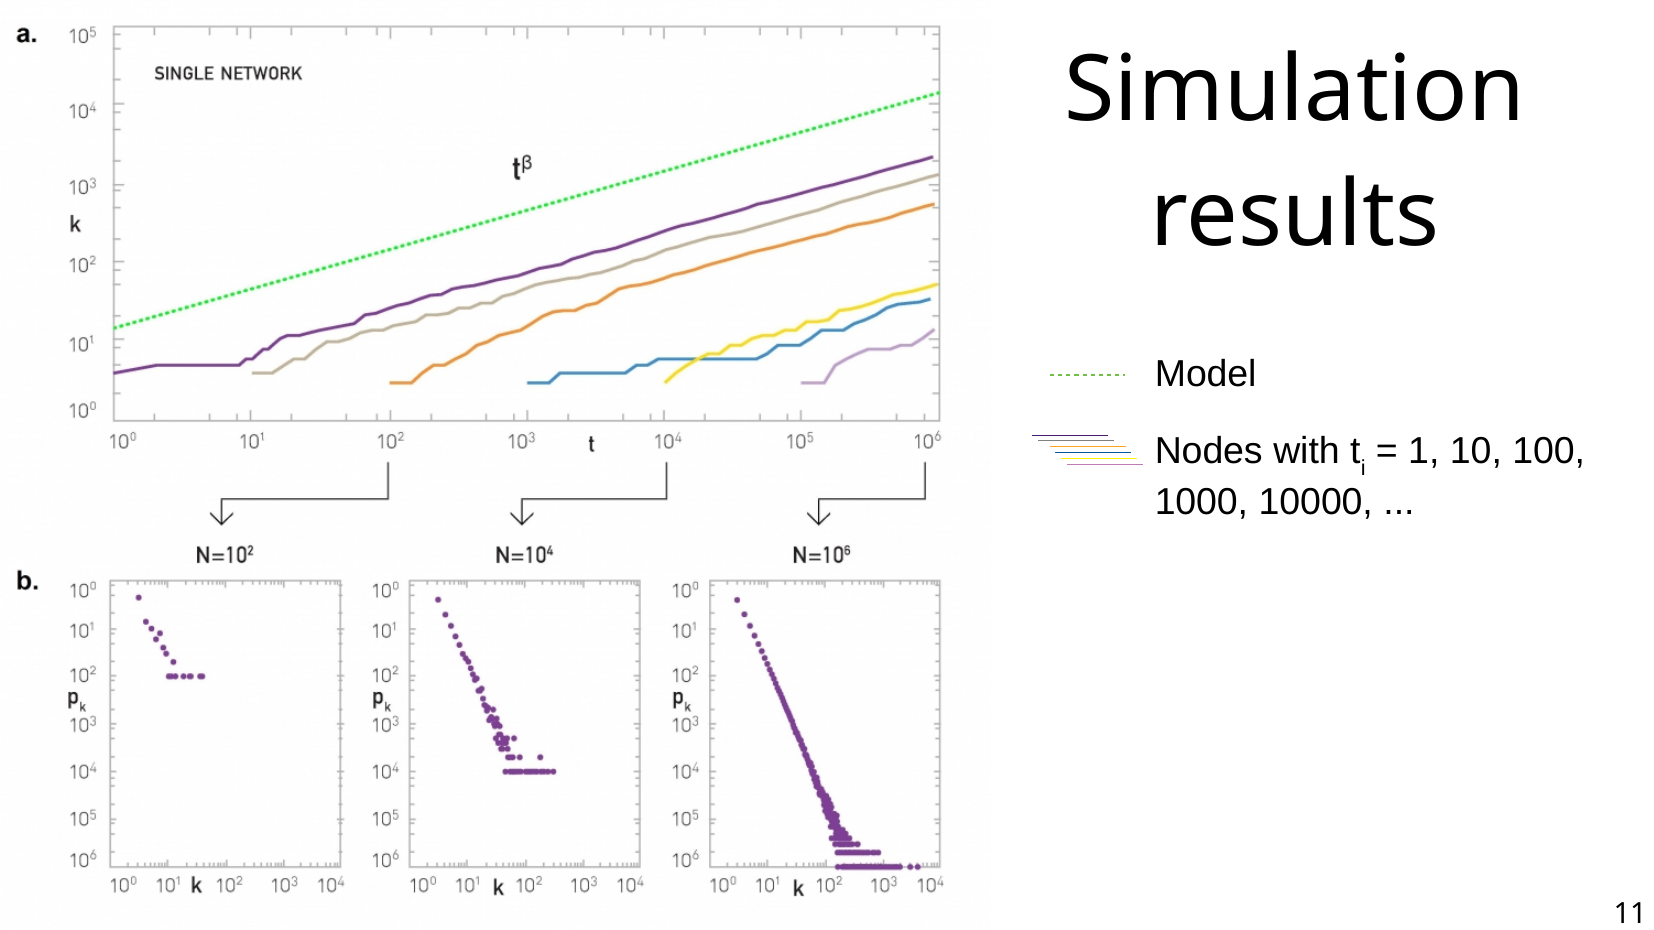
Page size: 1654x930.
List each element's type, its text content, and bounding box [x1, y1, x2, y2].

text_box Model [1140, 344, 1606, 402]
text_box Nodes with ti = 1, 10, 100, 1000, 10000, ... [1140, 421, 1606, 530]
picture [0, 0, 991, 930]
title Simulation results [1020, 0, 1571, 301]
